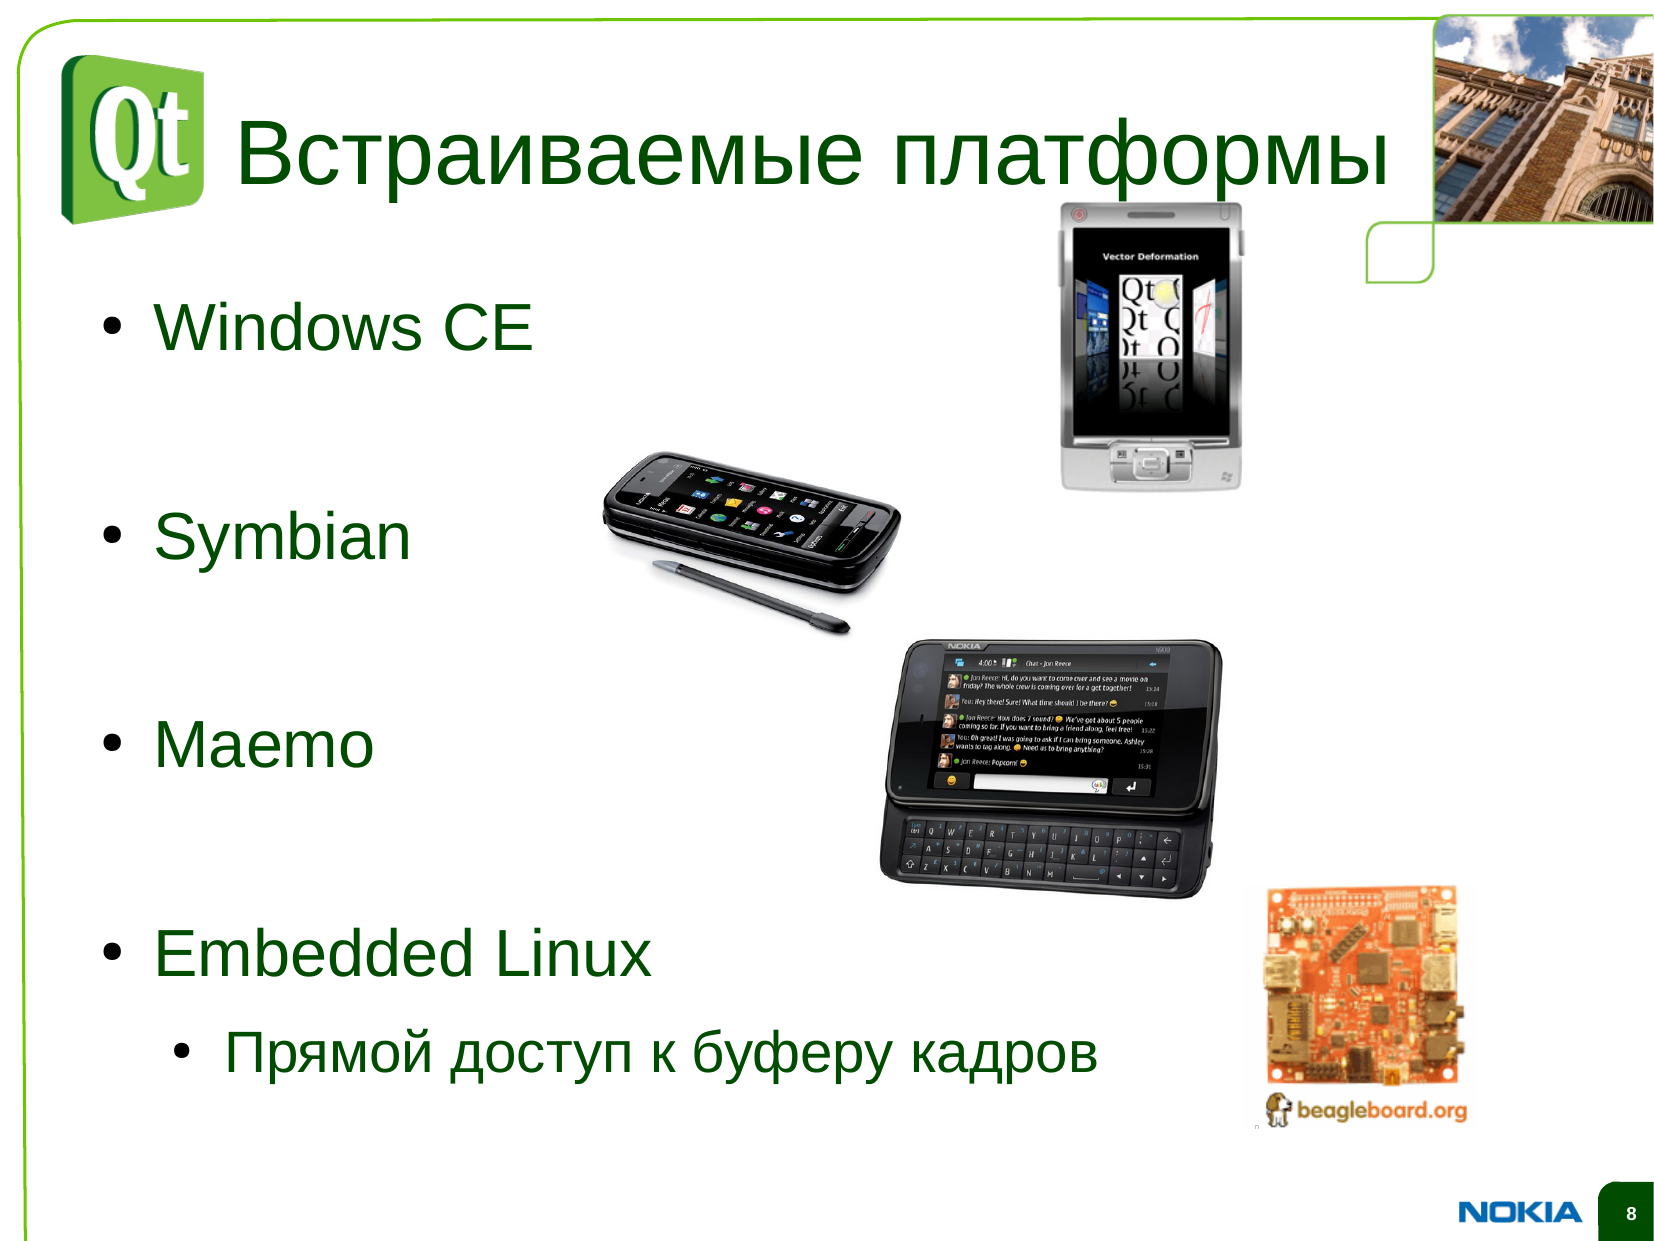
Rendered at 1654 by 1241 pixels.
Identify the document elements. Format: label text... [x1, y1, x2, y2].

picture [1459, 1201, 1583, 1223]
picture [578, 429, 1478, 1129]
picture [1342, 3, 1654, 304]
title Встраиваемые платформы [232, 49, 1342, 257]
picture [1057, 199, 1247, 496]
picture [61, 55, 204, 225]
list Windows CE Symbian Maemo Embedded Linux Прямой доступ к буферу кадров [82, 290, 1571, 1094]
